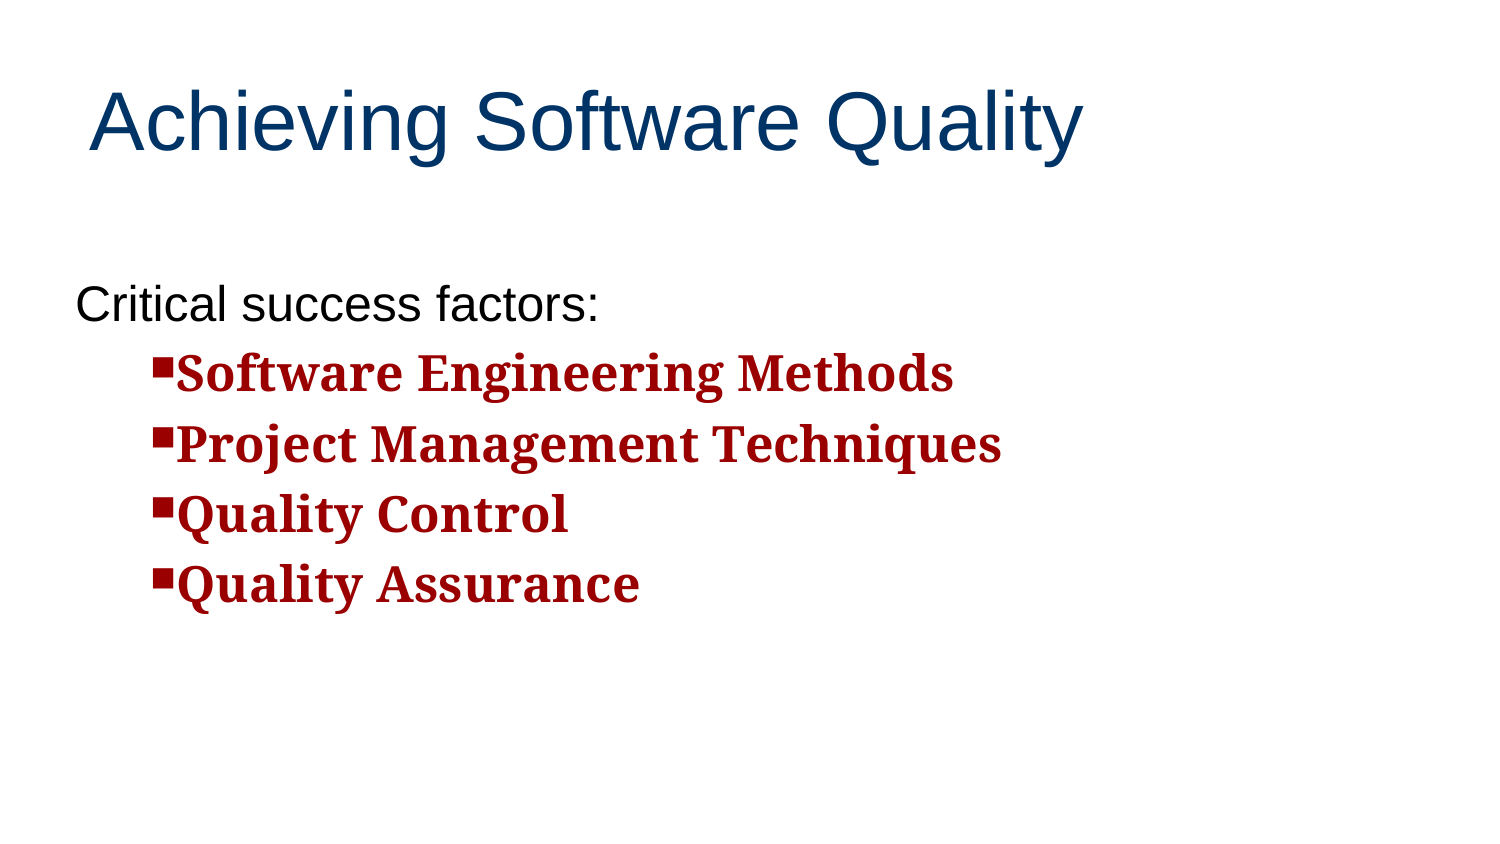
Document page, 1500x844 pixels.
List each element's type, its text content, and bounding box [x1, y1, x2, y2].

title Achieving Software Quality [75, 33, 1425, 175]
subtitle Critical success factors: Software Engineering Methods Project Management Techniques Quality Control Quality Assurance [75, 197, 1425, 687]
